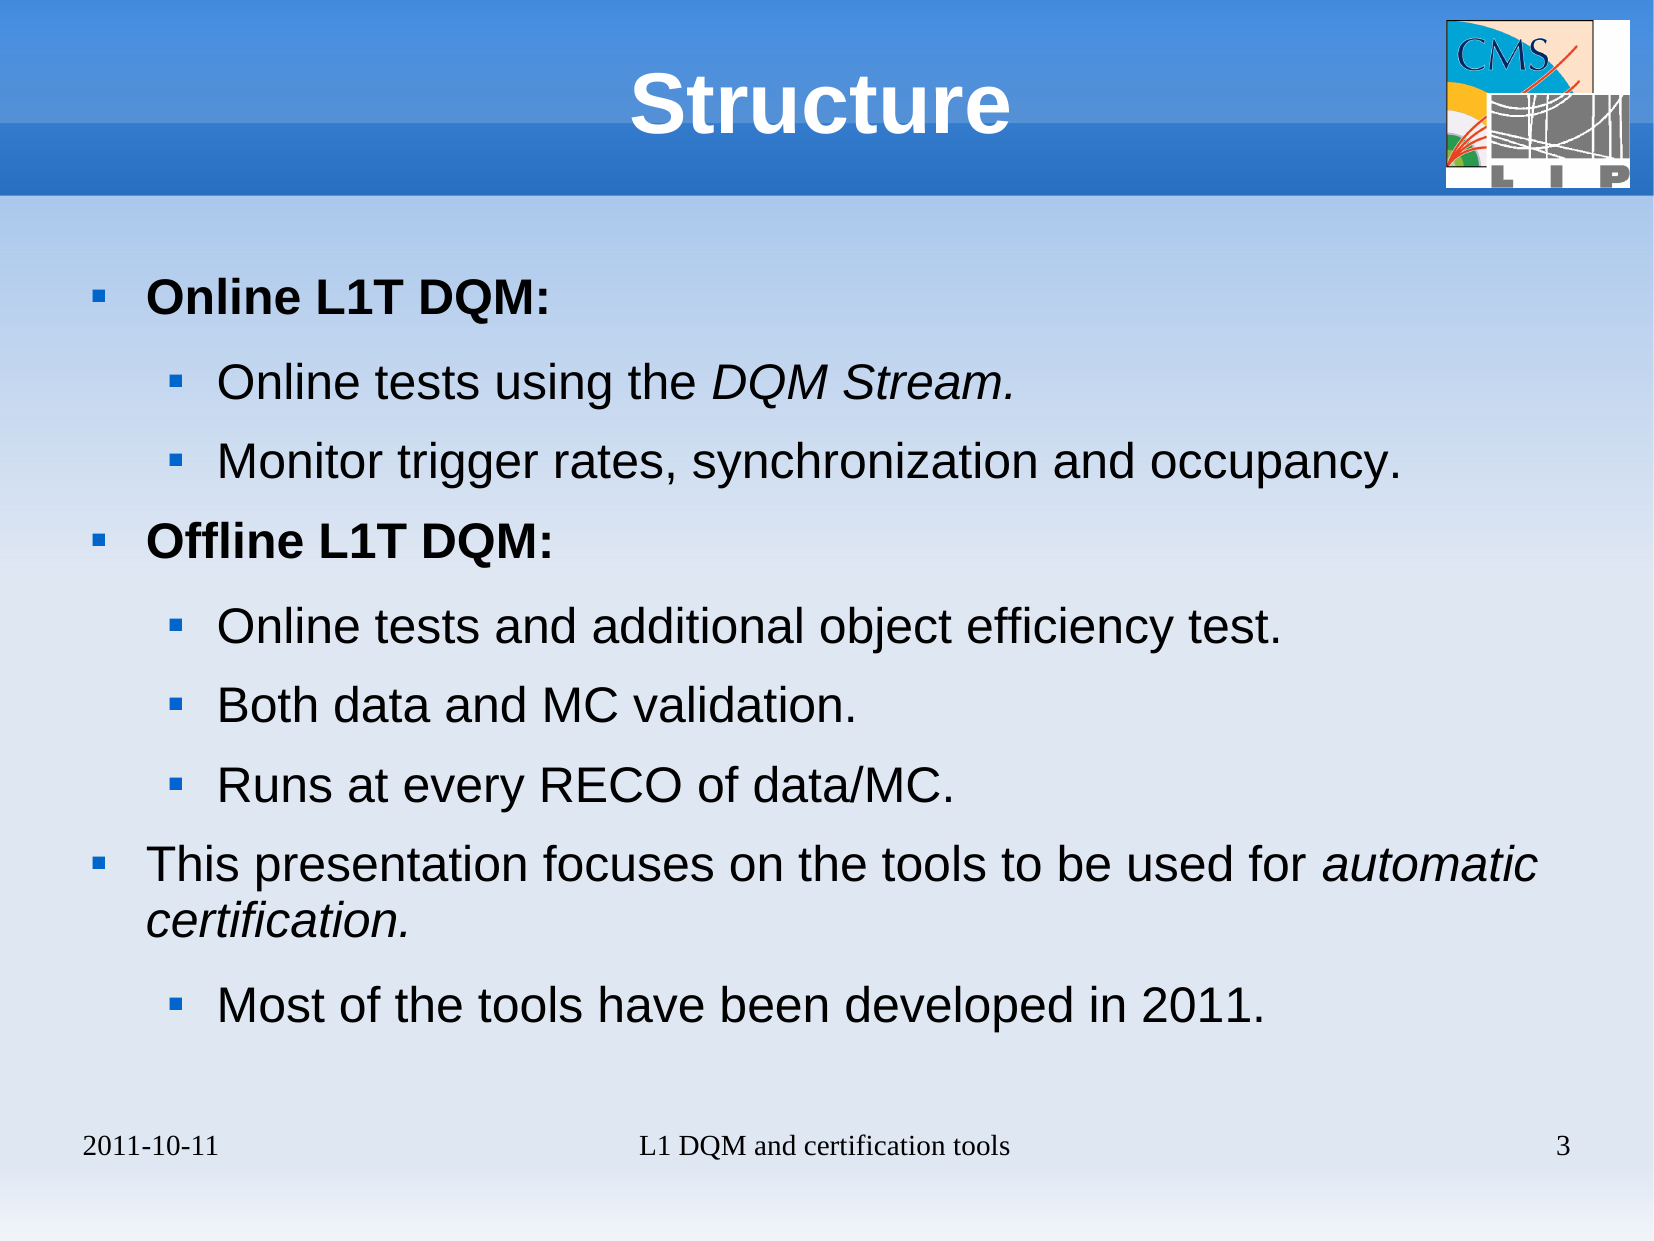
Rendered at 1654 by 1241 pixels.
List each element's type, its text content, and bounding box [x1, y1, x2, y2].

list Online L1T DQM: Online tests using the DQM Stream. Monitor trigger rates, synchronization and occupancy. Offline L1T DQM: Online tests and additional object efficiency test. Both data and MC validation. Runs at every RECO of data/MC. This presentation focuses on the tools to be used for automatic certification. Most of the tools have been developed in 2011. [75, 269, 1564, 1163]
picture [0, 0, 1654, 1241]
title Structure [76, 0, 1565, 208]
